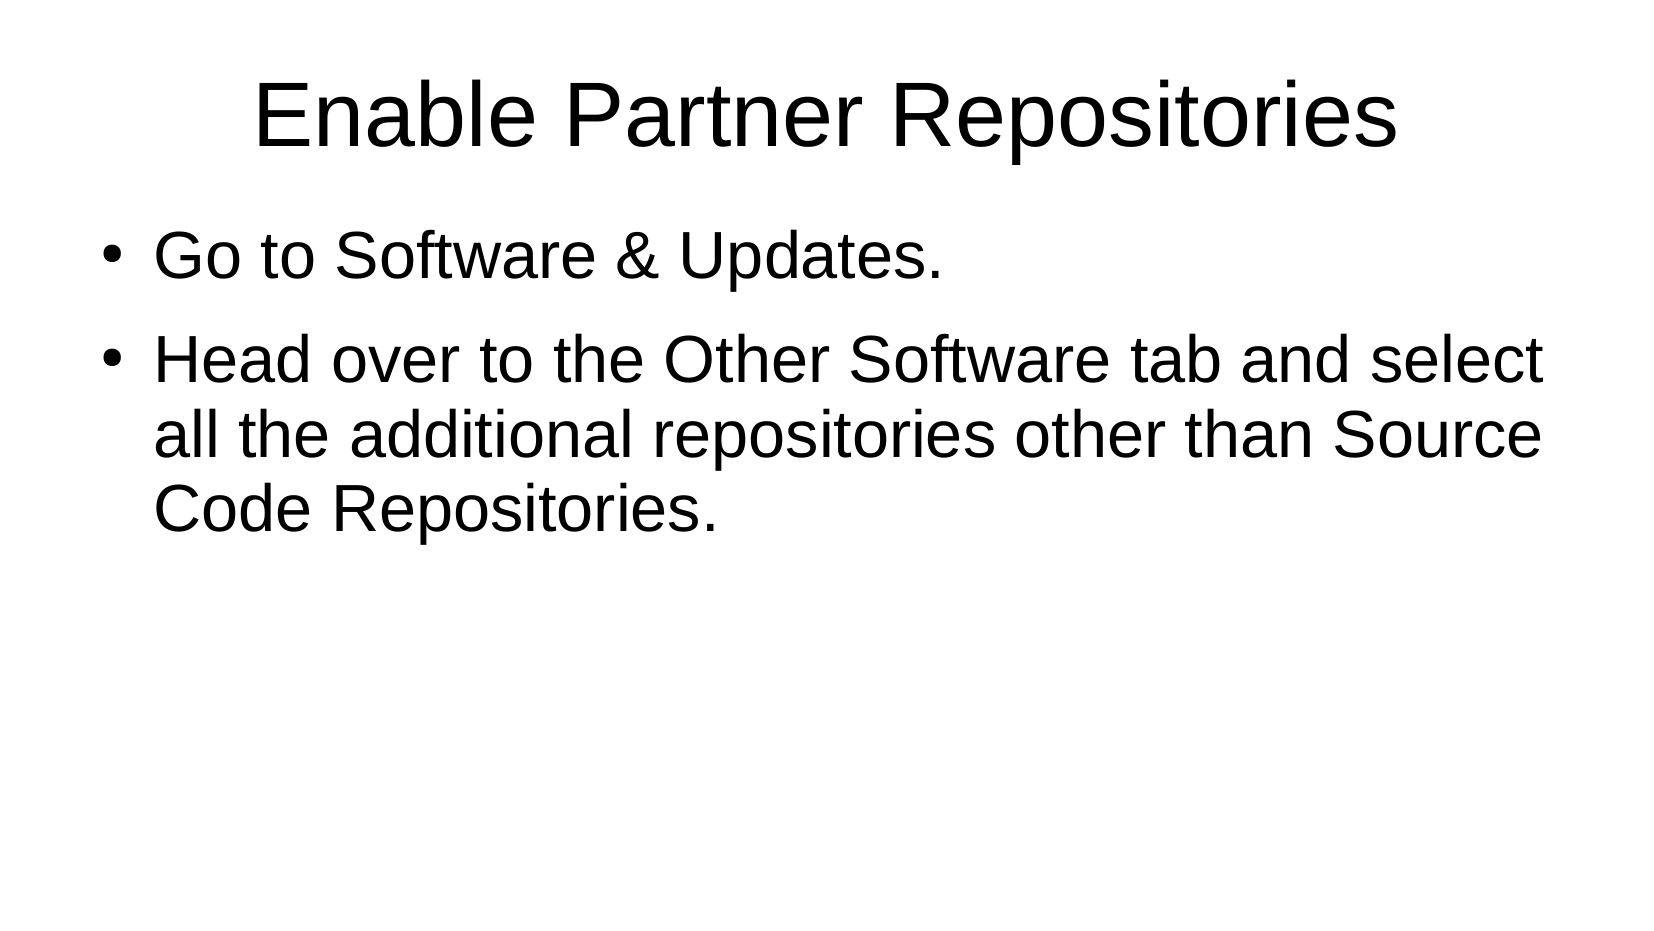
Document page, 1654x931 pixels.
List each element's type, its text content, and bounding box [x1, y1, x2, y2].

list Go to Software & Updates. Head over to the Other Software tab and select all the additional repositories other than Source Code Repositories. [82, 217, 1571, 758]
title Enable Partner Repositories [82, 37, 1571, 193]
